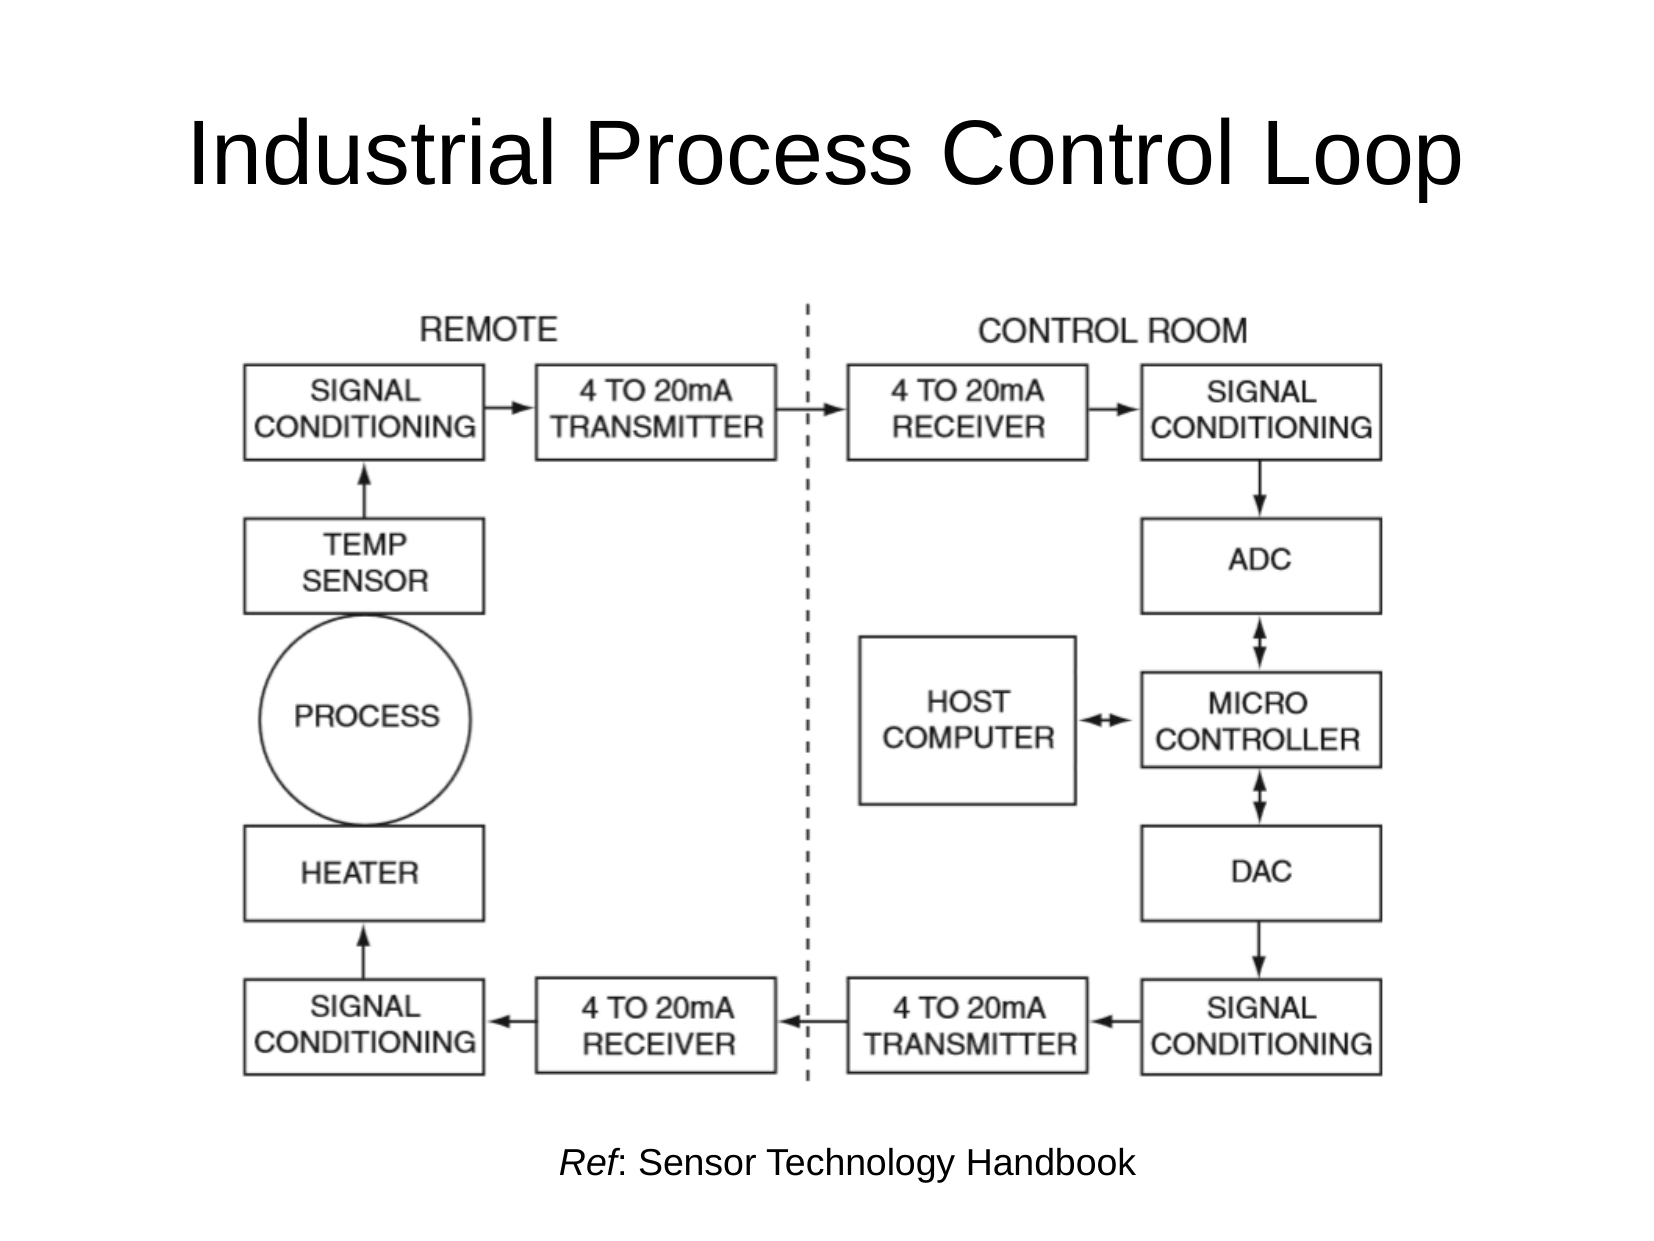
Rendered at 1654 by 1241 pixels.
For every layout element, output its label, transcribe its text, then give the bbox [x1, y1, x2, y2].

text_box Ref: Sensor Technology Handbook [225, 1133, 1471, 1191]
picture [219, 290, 1442, 1097]
title Industrial Process Control Loop [82, 49, 1571, 257]
